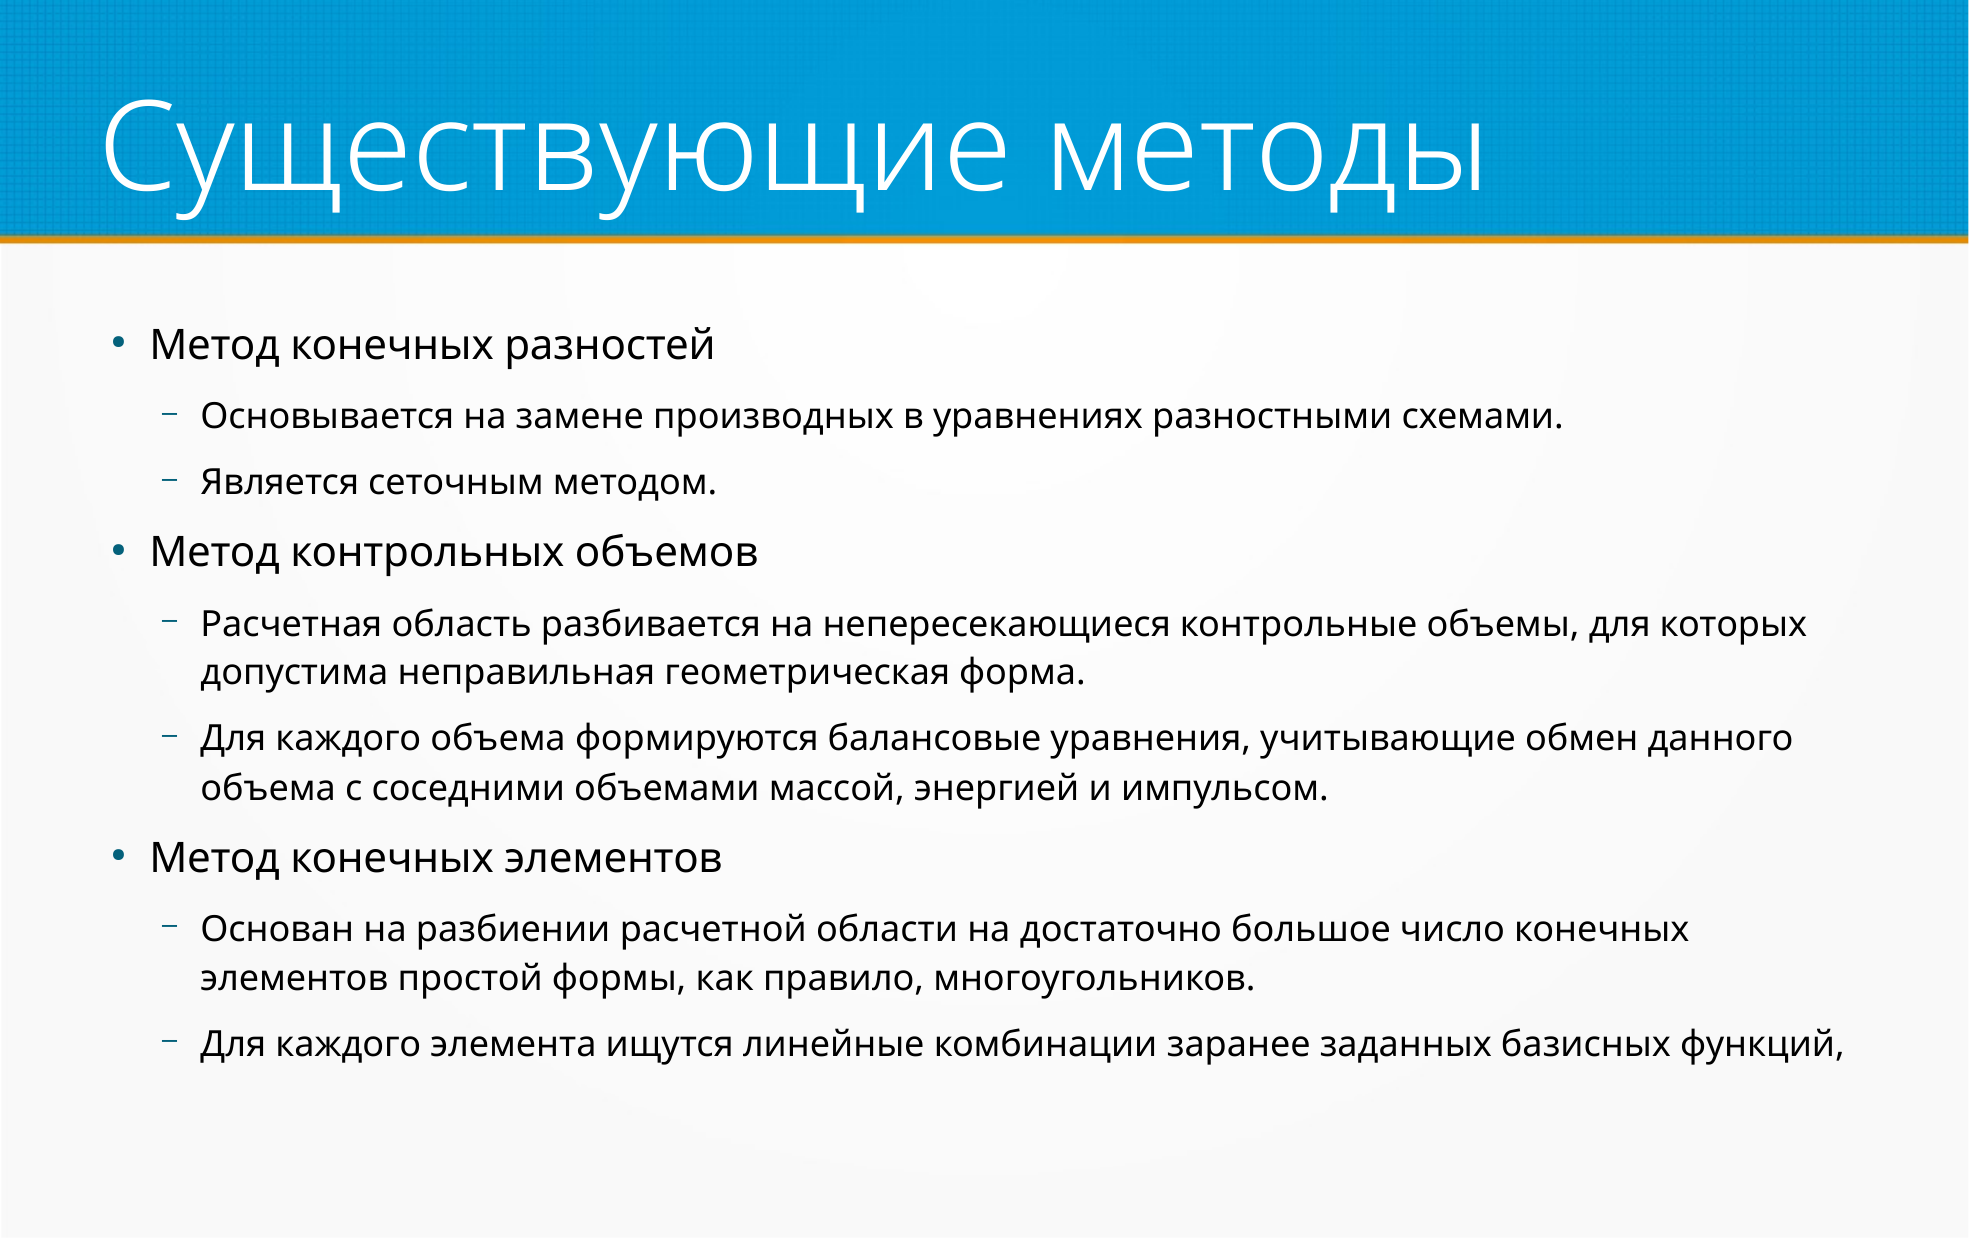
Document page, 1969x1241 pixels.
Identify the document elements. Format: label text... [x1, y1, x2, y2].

title Существующие методы [98, 19, 1870, 227]
picture [0, 233, 1969, 1241]
list Метод конечных разностей Основывается на замене производных в уравнениях разностными схемами. Является сеточным методом. Метод контрольных объемов Расчетная область разбивается на непересекающиеся контрольные объемы, для которых допустима неправильная геометрическая форма. Для каждого объема формируются балансовые уравнения, учитывающие обмен данного объема с соседними объемами массой, энергией и импульсом. Метод конечных элементов Основан на разбиении расчетной области на достаточно большое число конечных элементов простой формы, как правило, многоугольников. Для каждого элемента ищутся линейные комбинации заранее заданных базисных функций, [98, 315, 1861, 1081]
